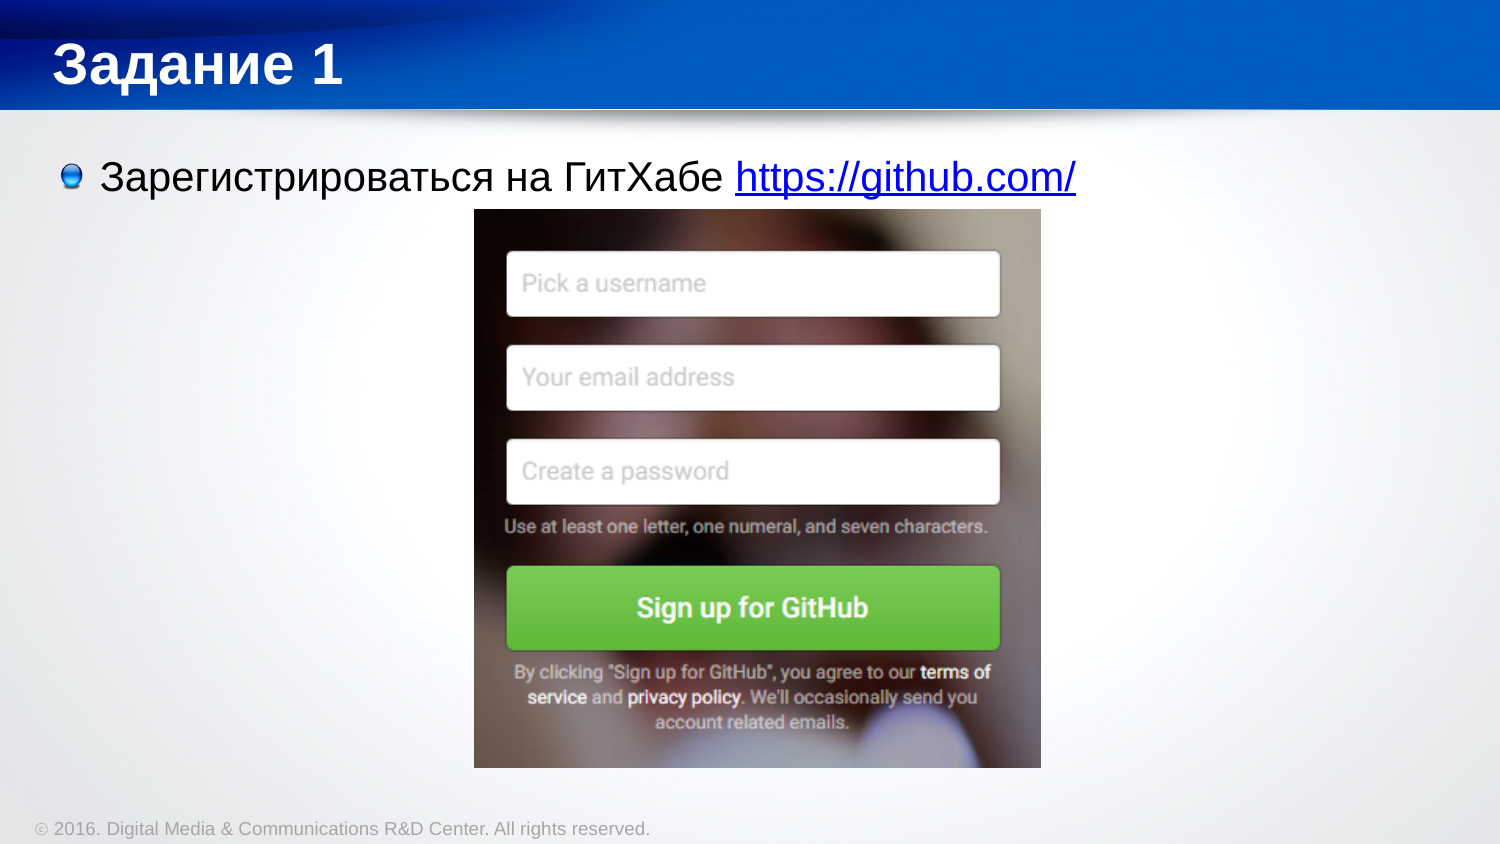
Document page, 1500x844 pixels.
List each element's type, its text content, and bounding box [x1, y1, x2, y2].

list Зарегистрироваться на ГитХабе https://github.com/ [41, 111, 1471, 799]
picture [0, 0, 1500, 844]
title Задание 1 [37, 28, 1471, 95]
